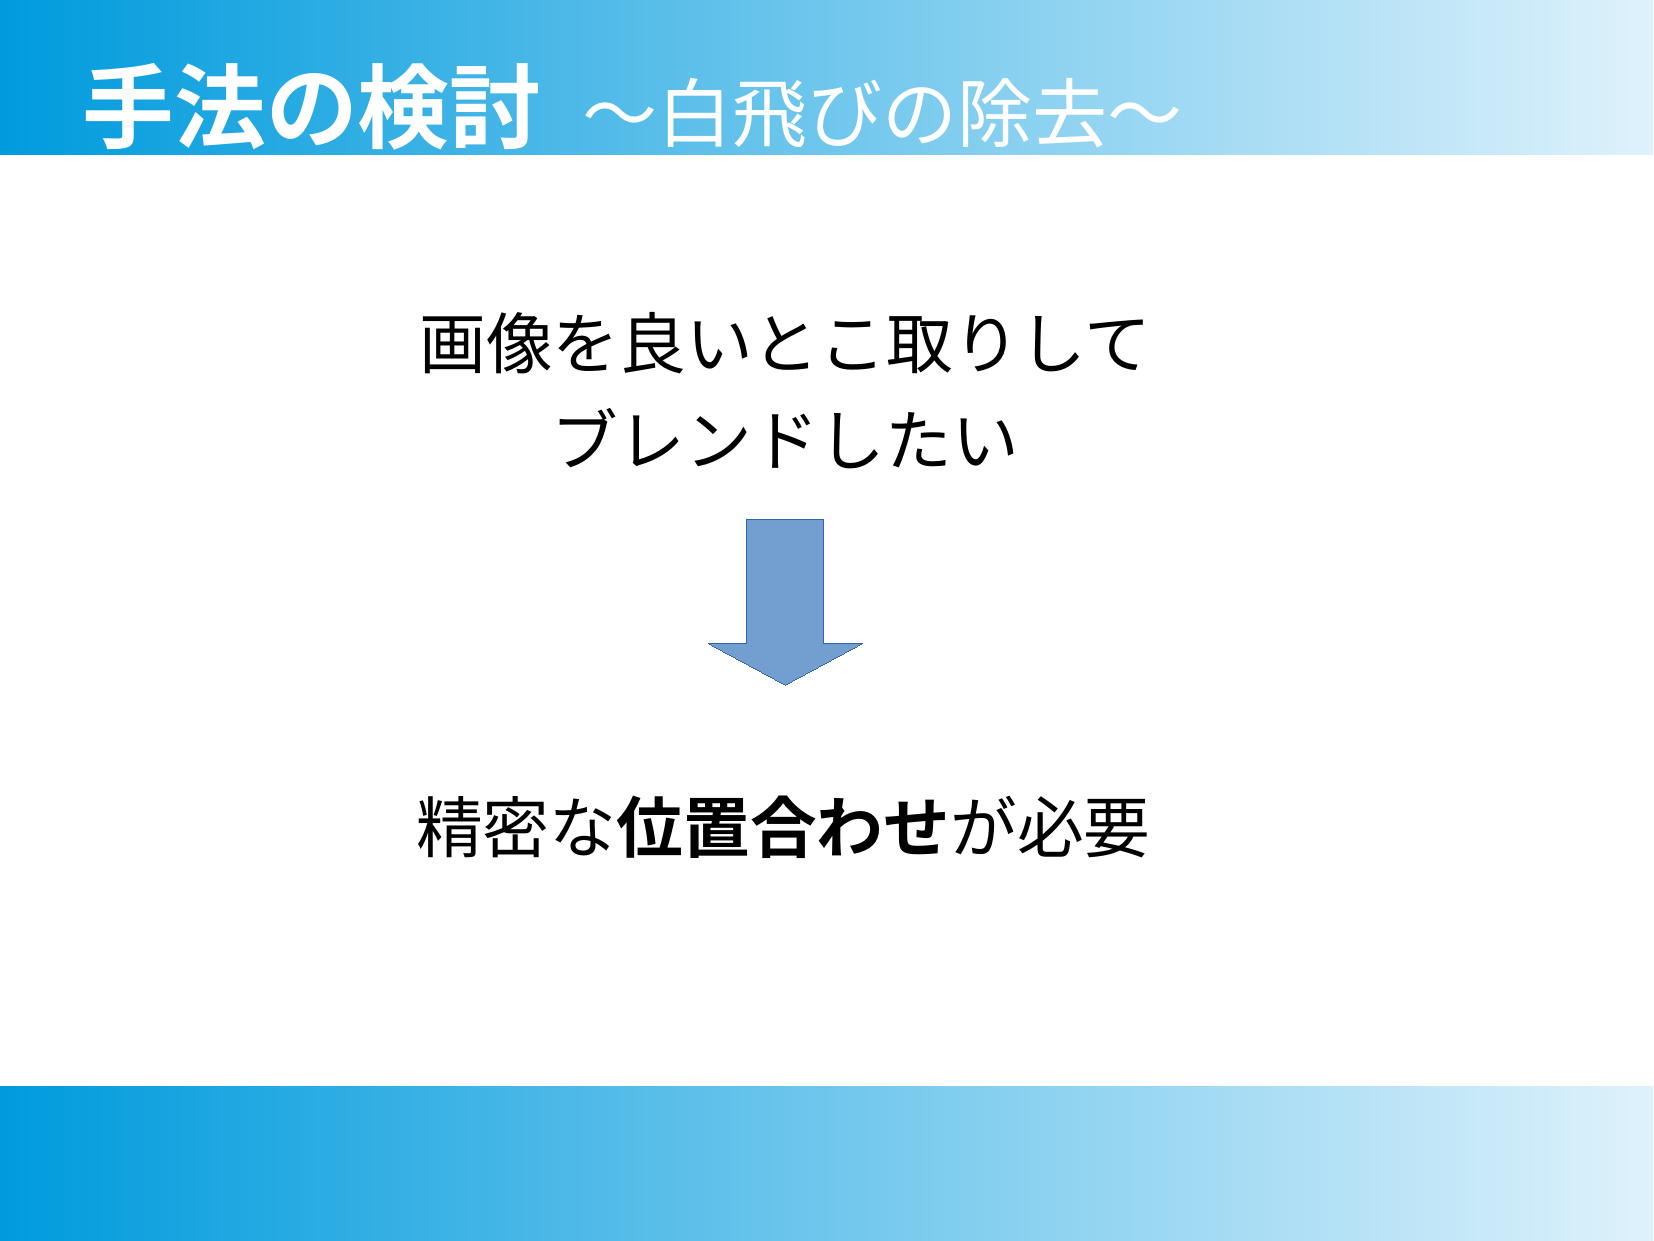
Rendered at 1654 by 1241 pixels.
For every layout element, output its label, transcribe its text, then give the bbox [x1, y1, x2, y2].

title 手法の検討 〜白飛びの除去〜 [82, 32, 1571, 171]
text_box 精密な位置合わせが必要 [401, 767, 1170, 910]
text_box [708, 519, 863, 686]
text_box 画像を良いとこ取りして ブレンドしたい [330, 283, 1241, 532]
